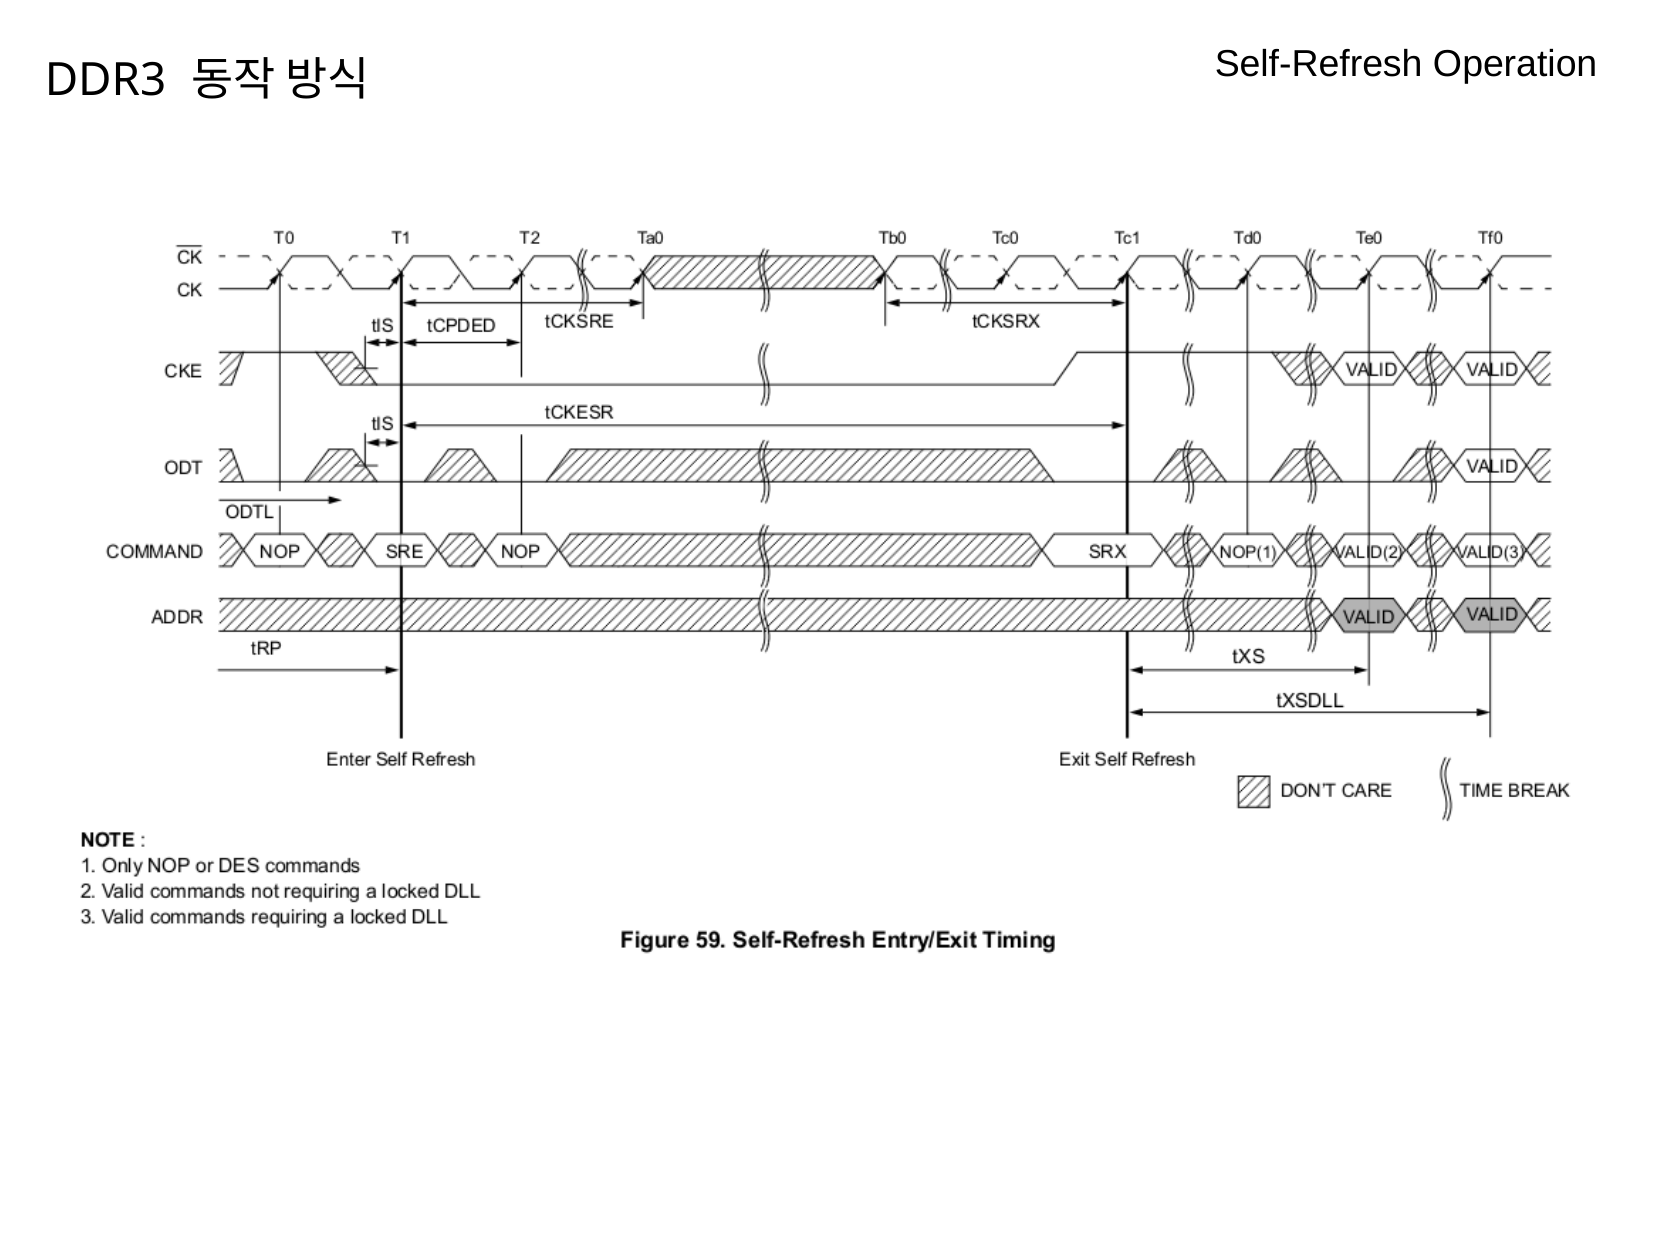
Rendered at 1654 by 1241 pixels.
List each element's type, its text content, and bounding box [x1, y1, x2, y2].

text_box Self-Refresh Operation [1200, 34, 1626, 134]
picture [75, 224, 1579, 962]
text_box DDR3 동작 방식 [30, 34, 466, 106]
